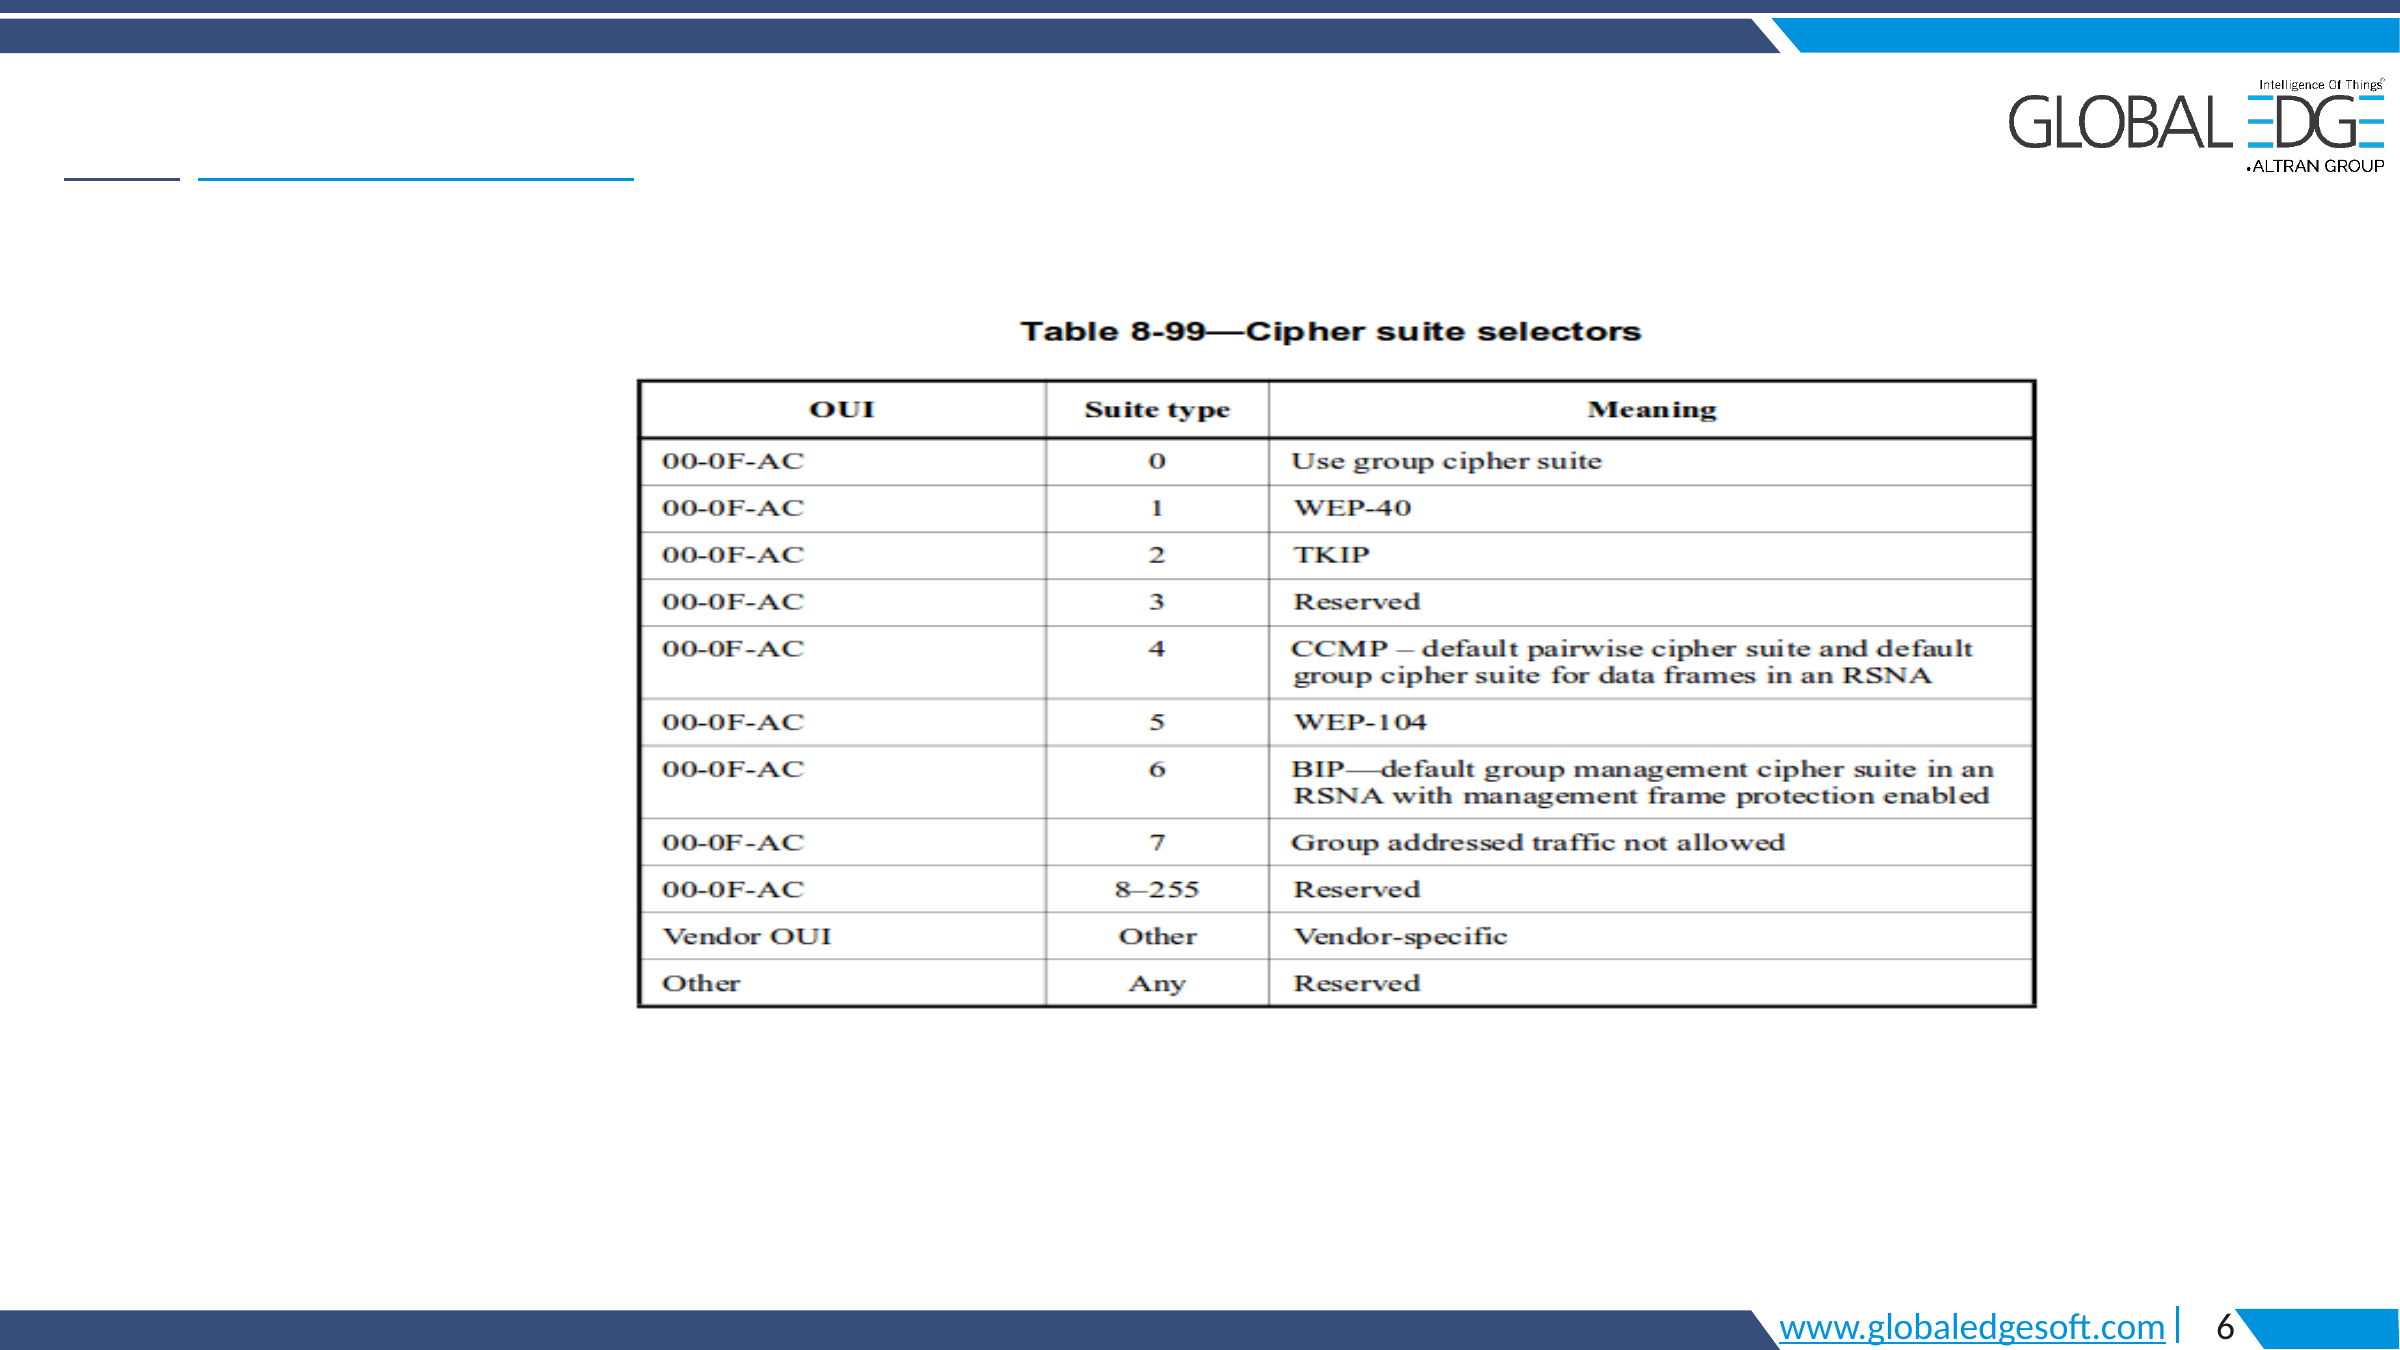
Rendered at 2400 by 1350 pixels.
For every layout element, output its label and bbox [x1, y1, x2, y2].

picture [2001, 67, 2392, 182]
picture [336, 302, 2058, 1021]
